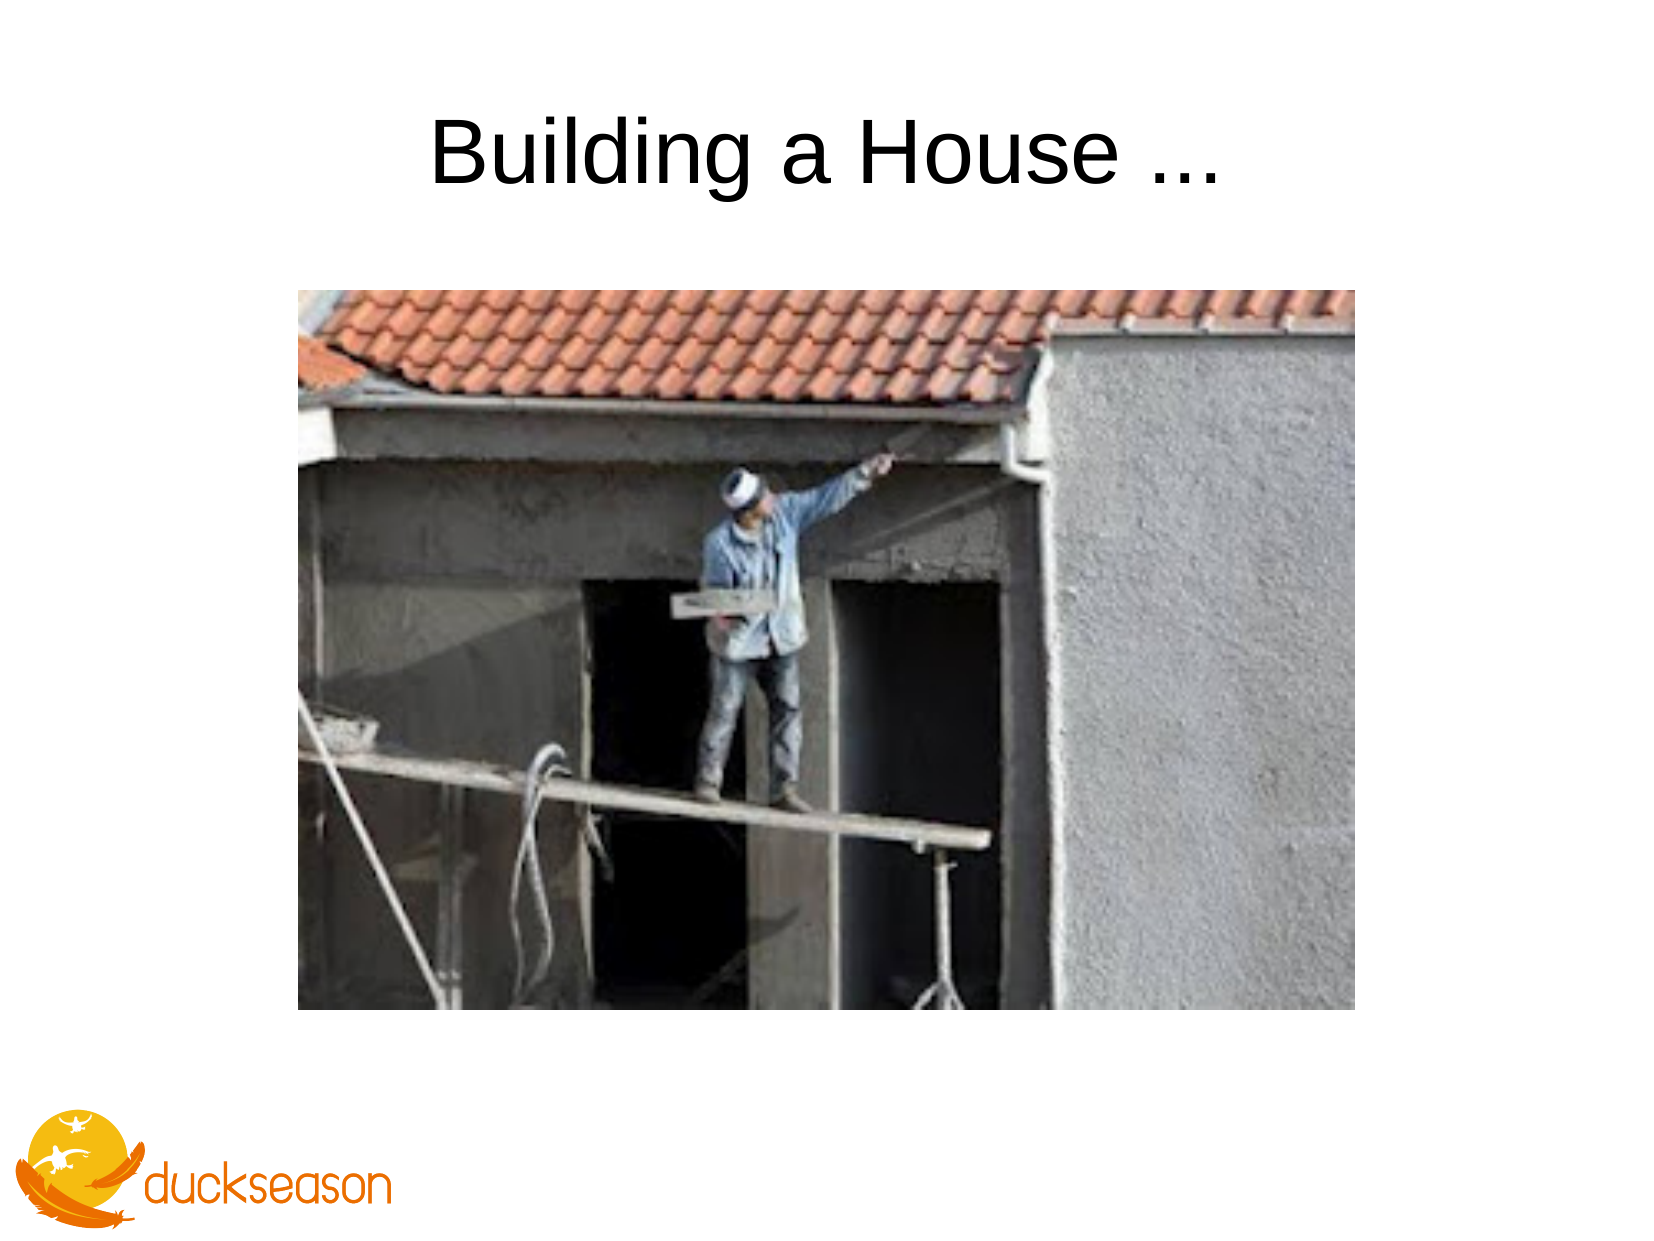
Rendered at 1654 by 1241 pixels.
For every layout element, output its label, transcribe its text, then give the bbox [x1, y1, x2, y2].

picture [298, 290, 1355, 1010]
title Building a House ... [82, 47, 1571, 256]
picture [15, 1109, 391, 1230]
